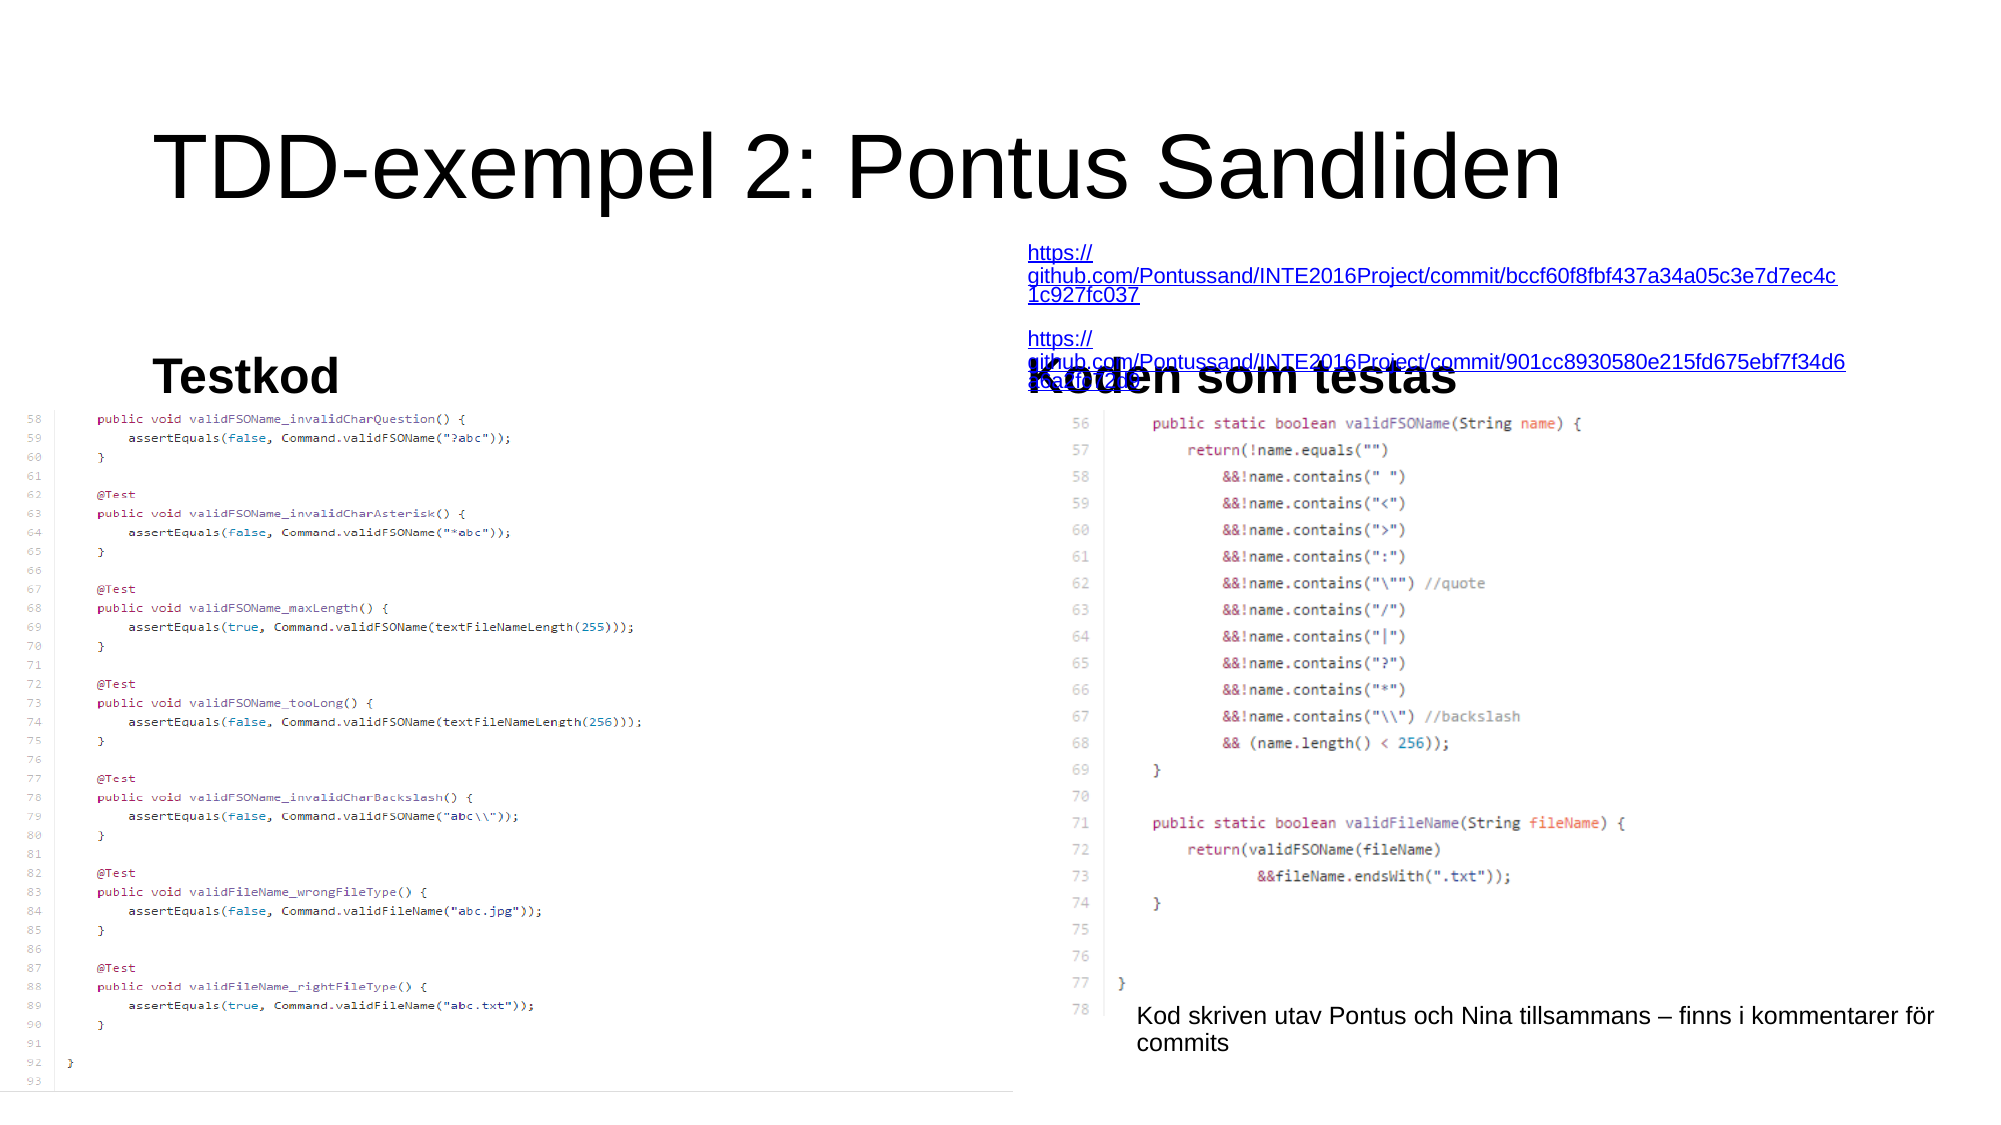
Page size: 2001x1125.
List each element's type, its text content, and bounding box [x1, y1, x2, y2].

list Koden som testas [1012, 370, 1863, 411]
text_box https://github.com/Pontussand/INTE2016Project/commit/bccf60f8fbf437a34a05c3e7d7ec4c1c927fc037 https://github.com/Pontussand/INTE2016Project/commit/901cc8930580e215fd675ebf7f34d6a6a2fc72d9 [1012, 234, 1863, 370]
picture [1041, 410, 1764, 1016]
list Testkod [137, 275, 984, 410]
text_box Kod skriven utav Pontus och Nina tillsammans – finns i kommentarer för commits [1121, 928, 1972, 1064]
title TDD-exempel 2: Pontus Sandliden [137, 59, 1863, 278]
picture [0, 410, 1013, 1095]
